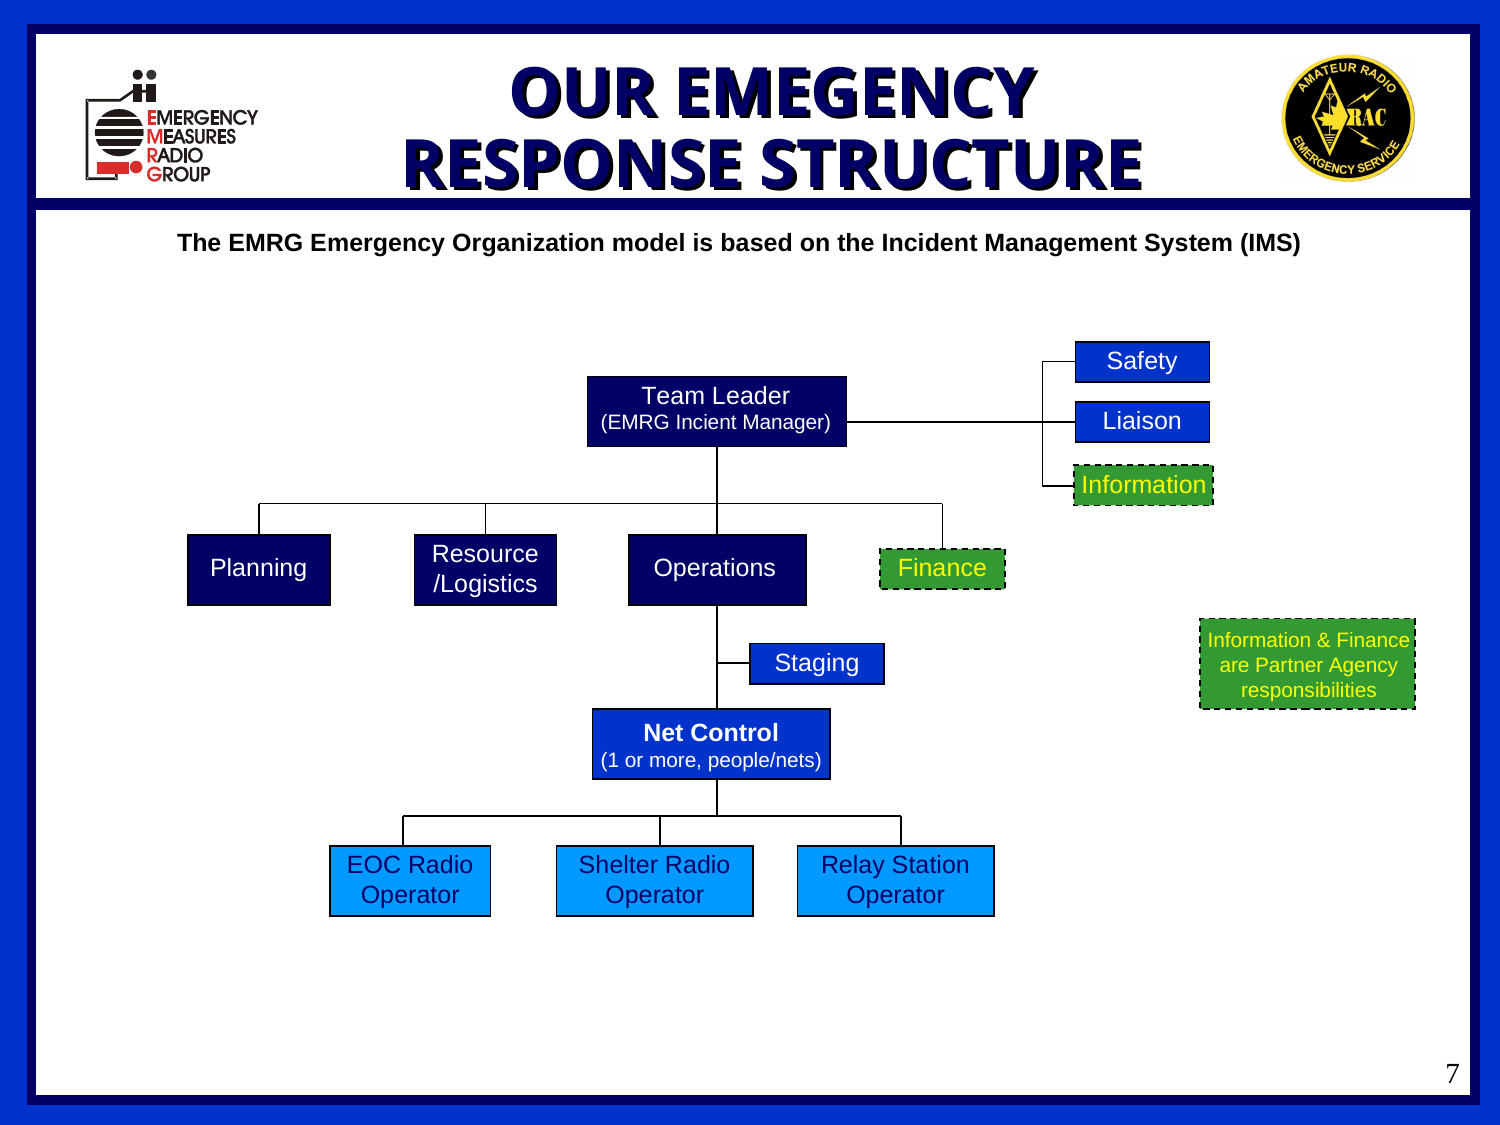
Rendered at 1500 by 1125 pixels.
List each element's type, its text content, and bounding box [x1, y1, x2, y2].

text_box Resource/Logistics [414, 530, 557, 606]
text_box Liaison [1075, 397, 1210, 443]
text_box Safety [1075, 337, 1210, 383]
text_box Staging [750, 638, 885, 685]
text_box Information & Finance are Partner Agency responsibilities [1186, 618, 1432, 710]
text_box OUR EMEGENCY RESPONSE STRUCTURE [385, 49, 1159, 210]
text_box Net Control (1 or more, people/nets) [576, 708, 847, 780]
text_box [587, 442, 847, 447]
text_box EOC Radio Operator [329, 841, 491, 917]
text_box [187, 534, 330, 544]
text_box [187, 590, 330, 606]
text_box Shelter Radio Operator [556, 841, 754, 917]
text_box Information [1062, 460, 1226, 506]
text_box Team Leader (EMRG Incient Manager) [576, 371, 856, 442]
text_box The EMRG Emergency Organization model is based on the Incident Management System (IMS) [162, 218, 1319, 265]
text_box Relay Station Operator [797, 841, 995, 917]
text_box Finance [855, 544, 1030, 590]
text_box [629, 534, 806, 606]
picture [1281, 54, 1415, 182]
text_box Planning [187, 544, 330, 590]
text_box Operations [632, 544, 798, 590]
